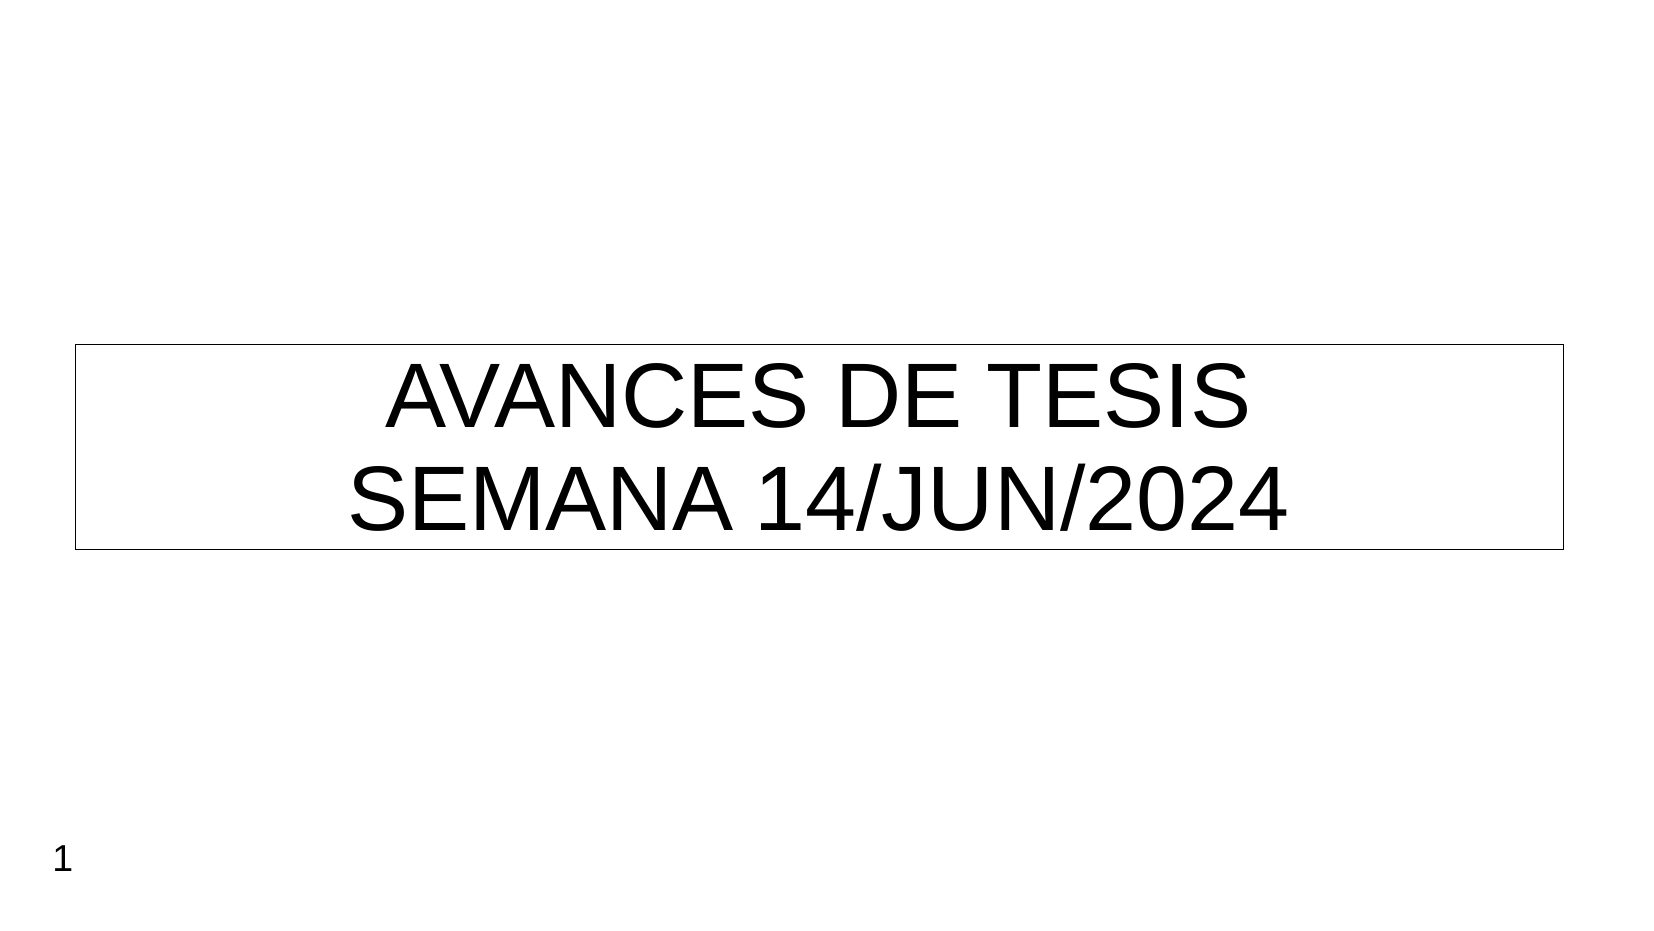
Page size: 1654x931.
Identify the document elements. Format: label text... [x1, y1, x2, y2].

text_box <number> [37, 829, 667, 901]
title AVANCES DE TESIS SEMANA 14/JUN/2024 [75, 344, 1564, 550]
